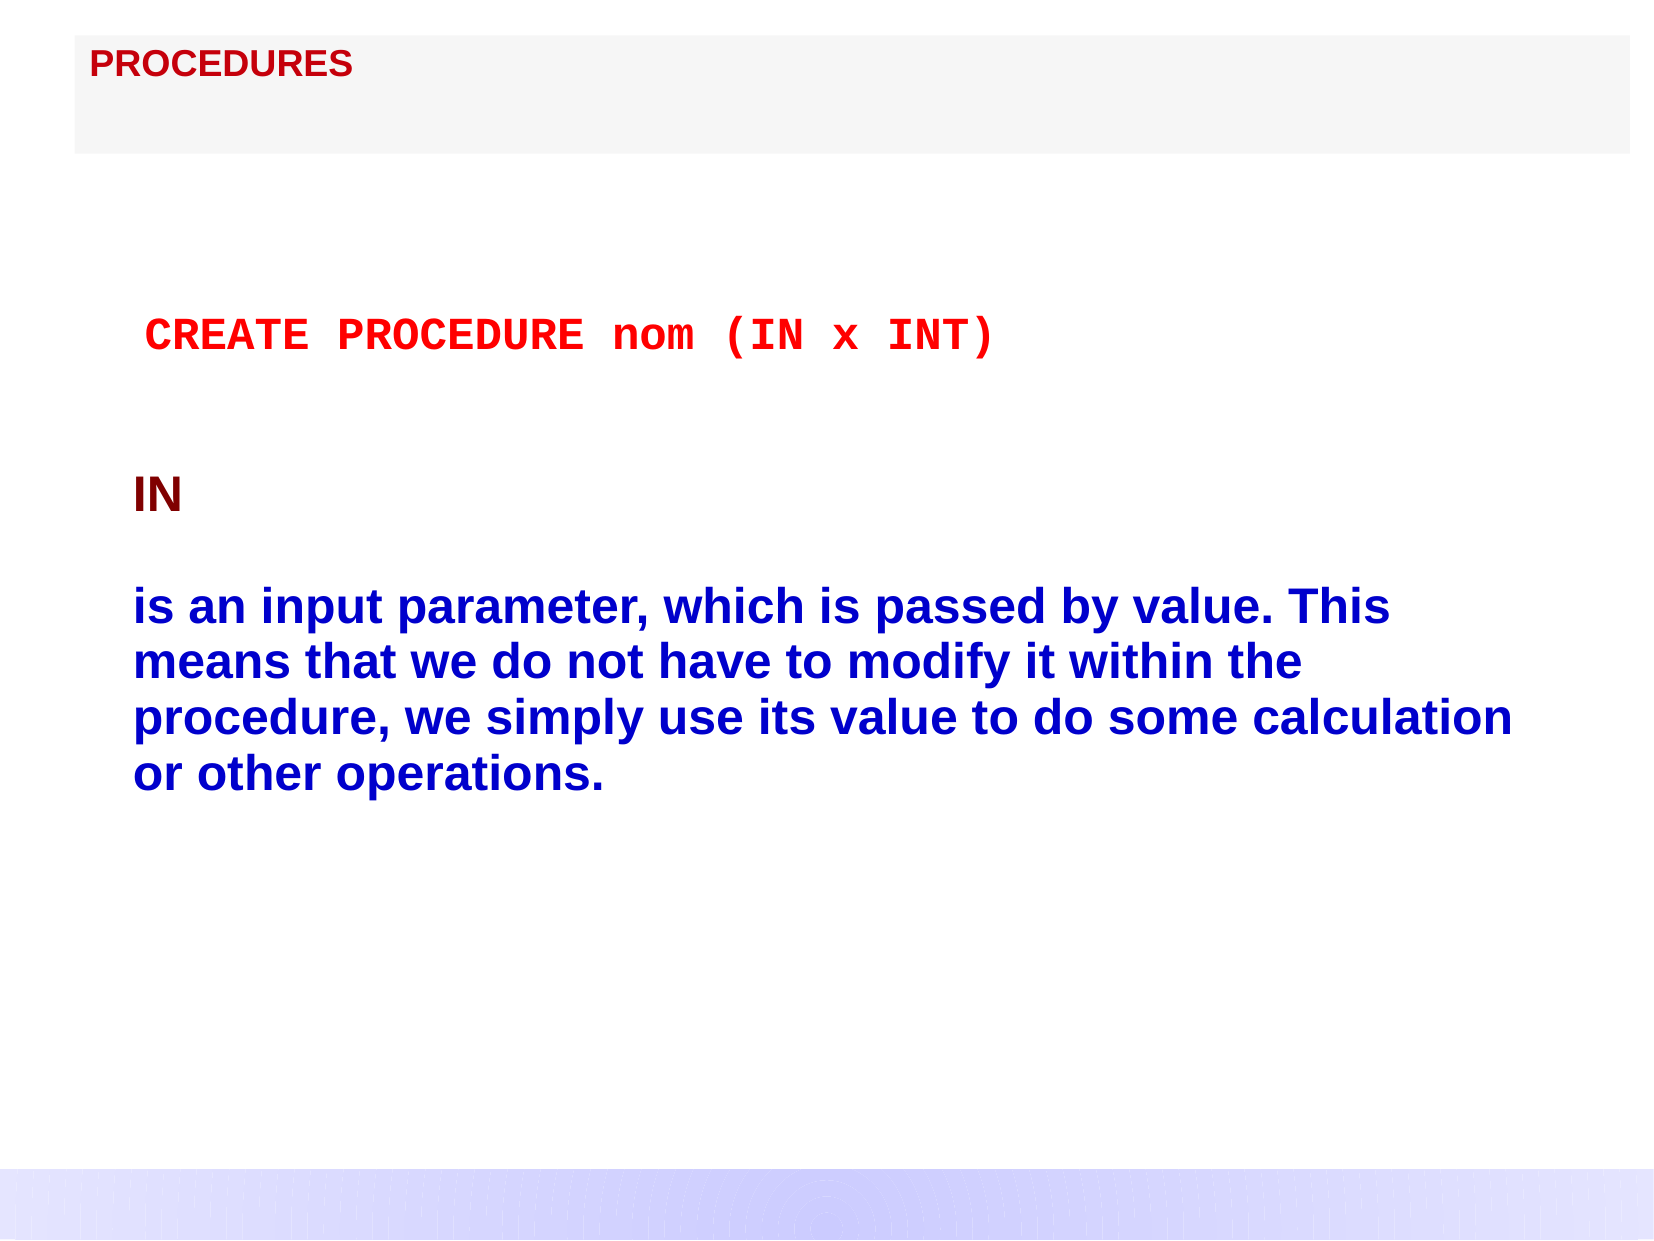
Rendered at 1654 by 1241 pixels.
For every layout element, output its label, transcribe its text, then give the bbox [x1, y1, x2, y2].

text_box CREATE PROCEDURE nom (IN x INT) [129, 304, 1607, 372]
text_box [0, 304, 1654, 1221]
text_box IN is an input parameter, which is passed by value. This means that we do not have to modify it within the procedure, we simply use its value to do some calculation or other operations. [118, 407, 1552, 969]
text_box PROCEDURES [74, 35, 1630, 154]
